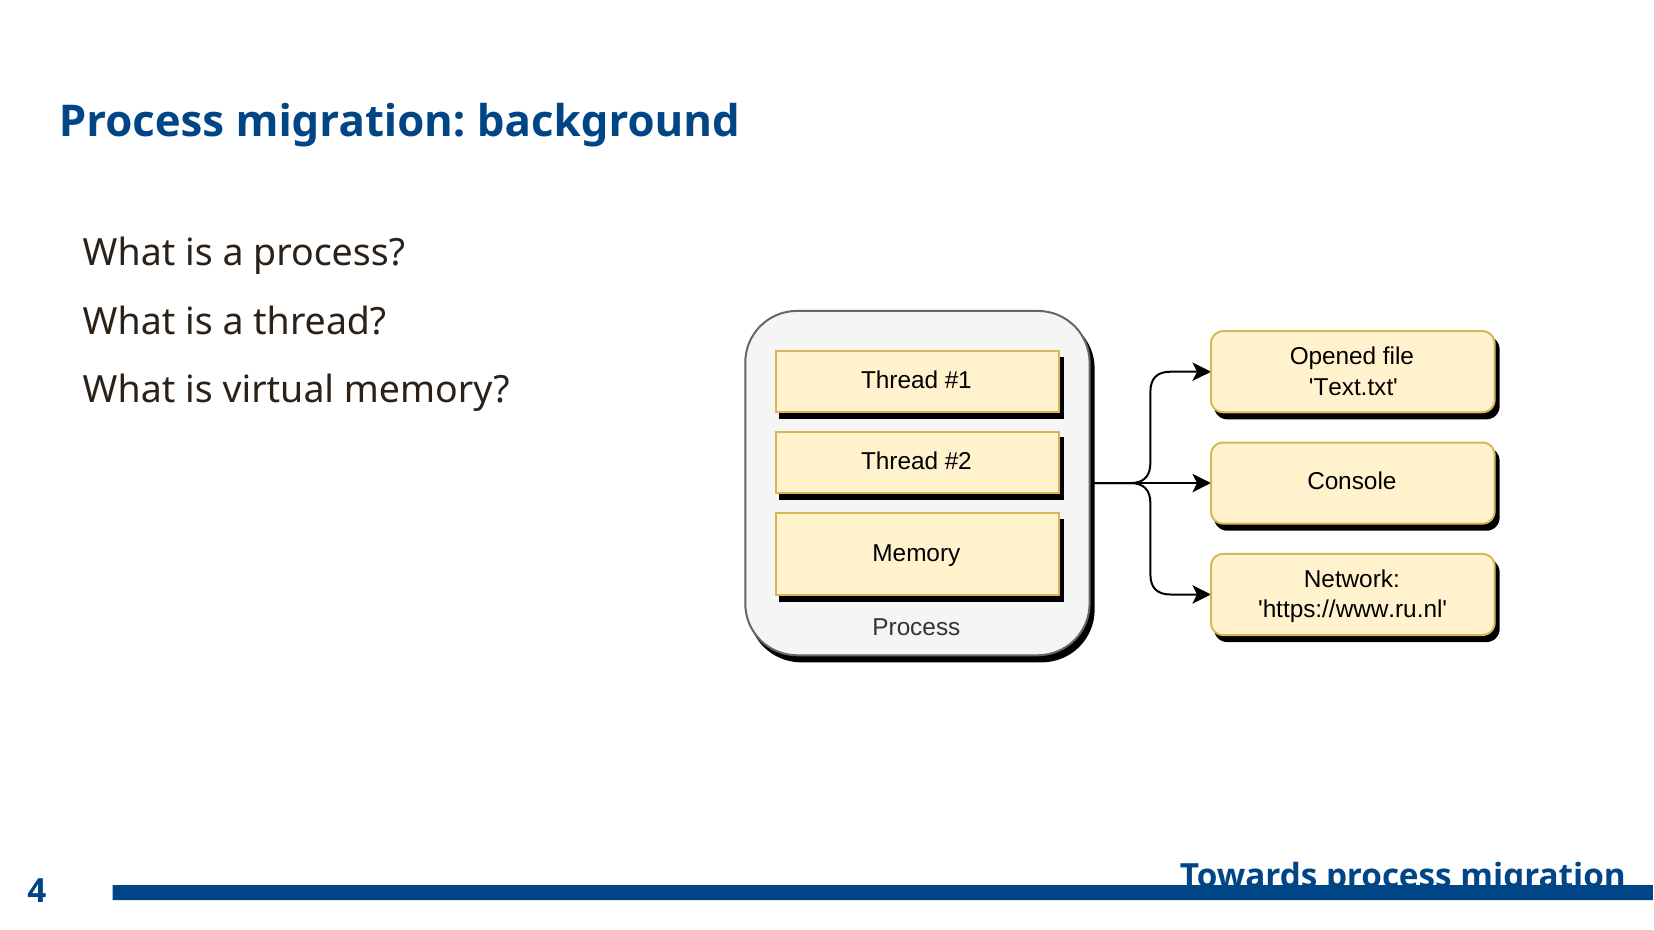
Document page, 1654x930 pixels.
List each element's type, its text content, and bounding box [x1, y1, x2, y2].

title Process migration: background [58, 38, 1594, 150]
chart [742, 307, 1501, 736]
list What is a process? What is a thread? What is virtual memory? [82, 225, 720, 765]
